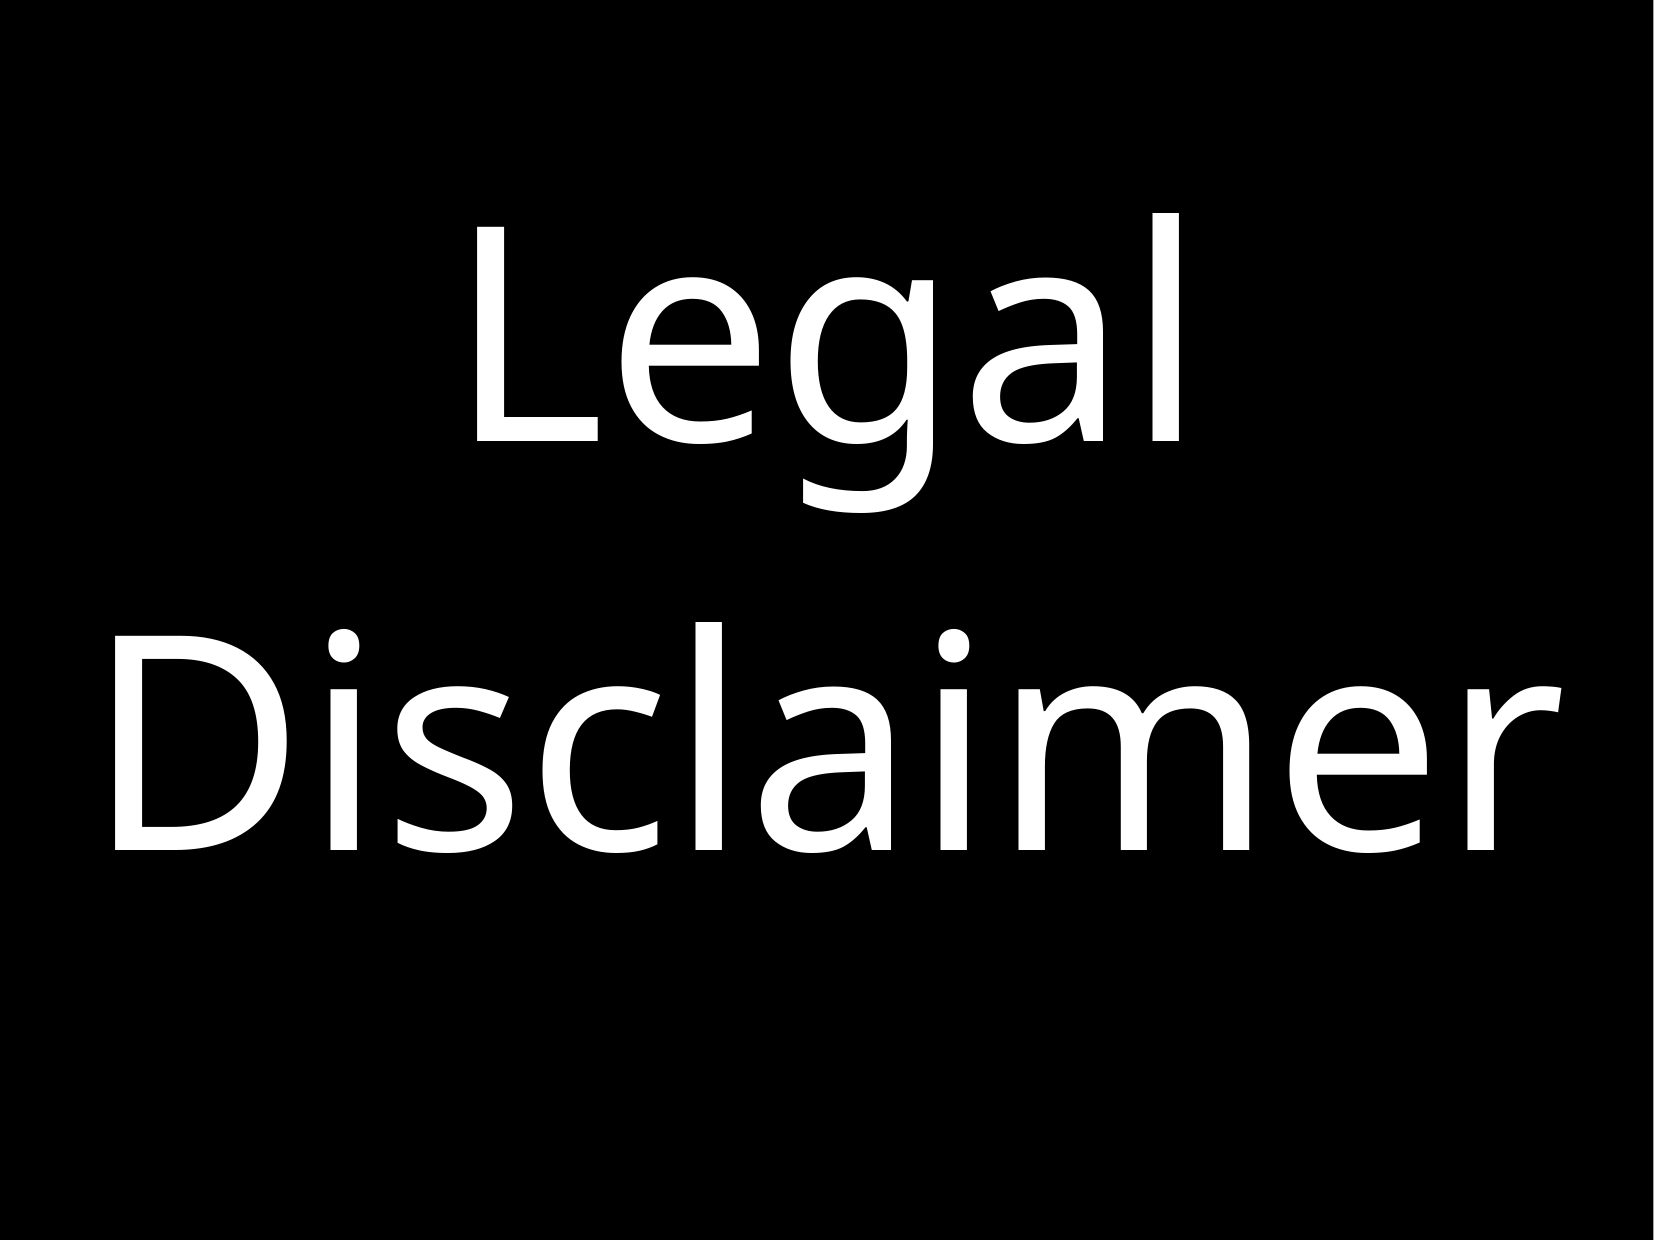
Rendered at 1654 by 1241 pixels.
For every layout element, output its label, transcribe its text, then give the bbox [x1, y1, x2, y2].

subtitle Legal Disclaimer [82, 49, 1571, 1010]
